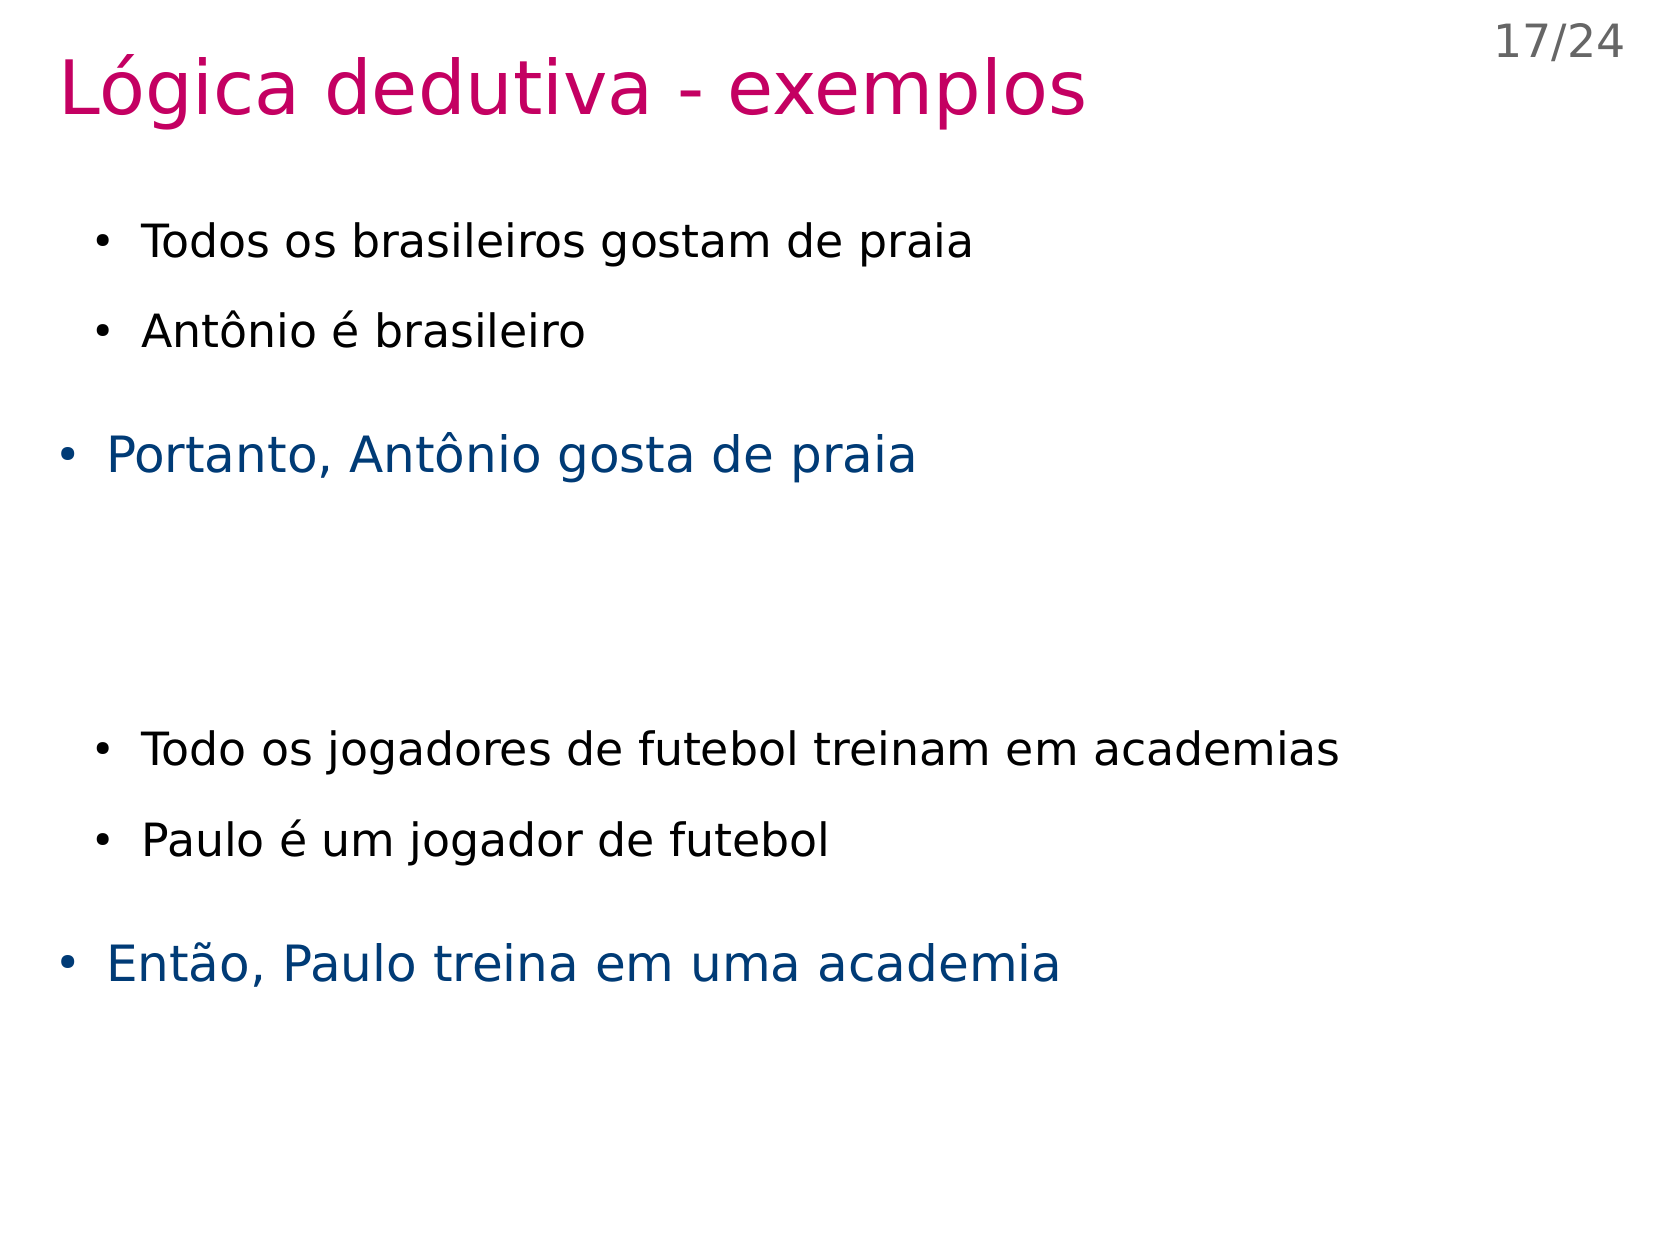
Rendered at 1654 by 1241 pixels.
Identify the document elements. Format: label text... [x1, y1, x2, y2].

title Lógica dedutiva - exemplos [59, 29, 1625, 148]
list Todos os brasileiros gostam de praia Antônio é brasileiro Portanto, Antônio gosta de praia Todo os jogadores de futebol treinam em academias Paulo é um jogador de futebol Então, Paulo treina em uma academia [59, 206, 1625, 1211]
